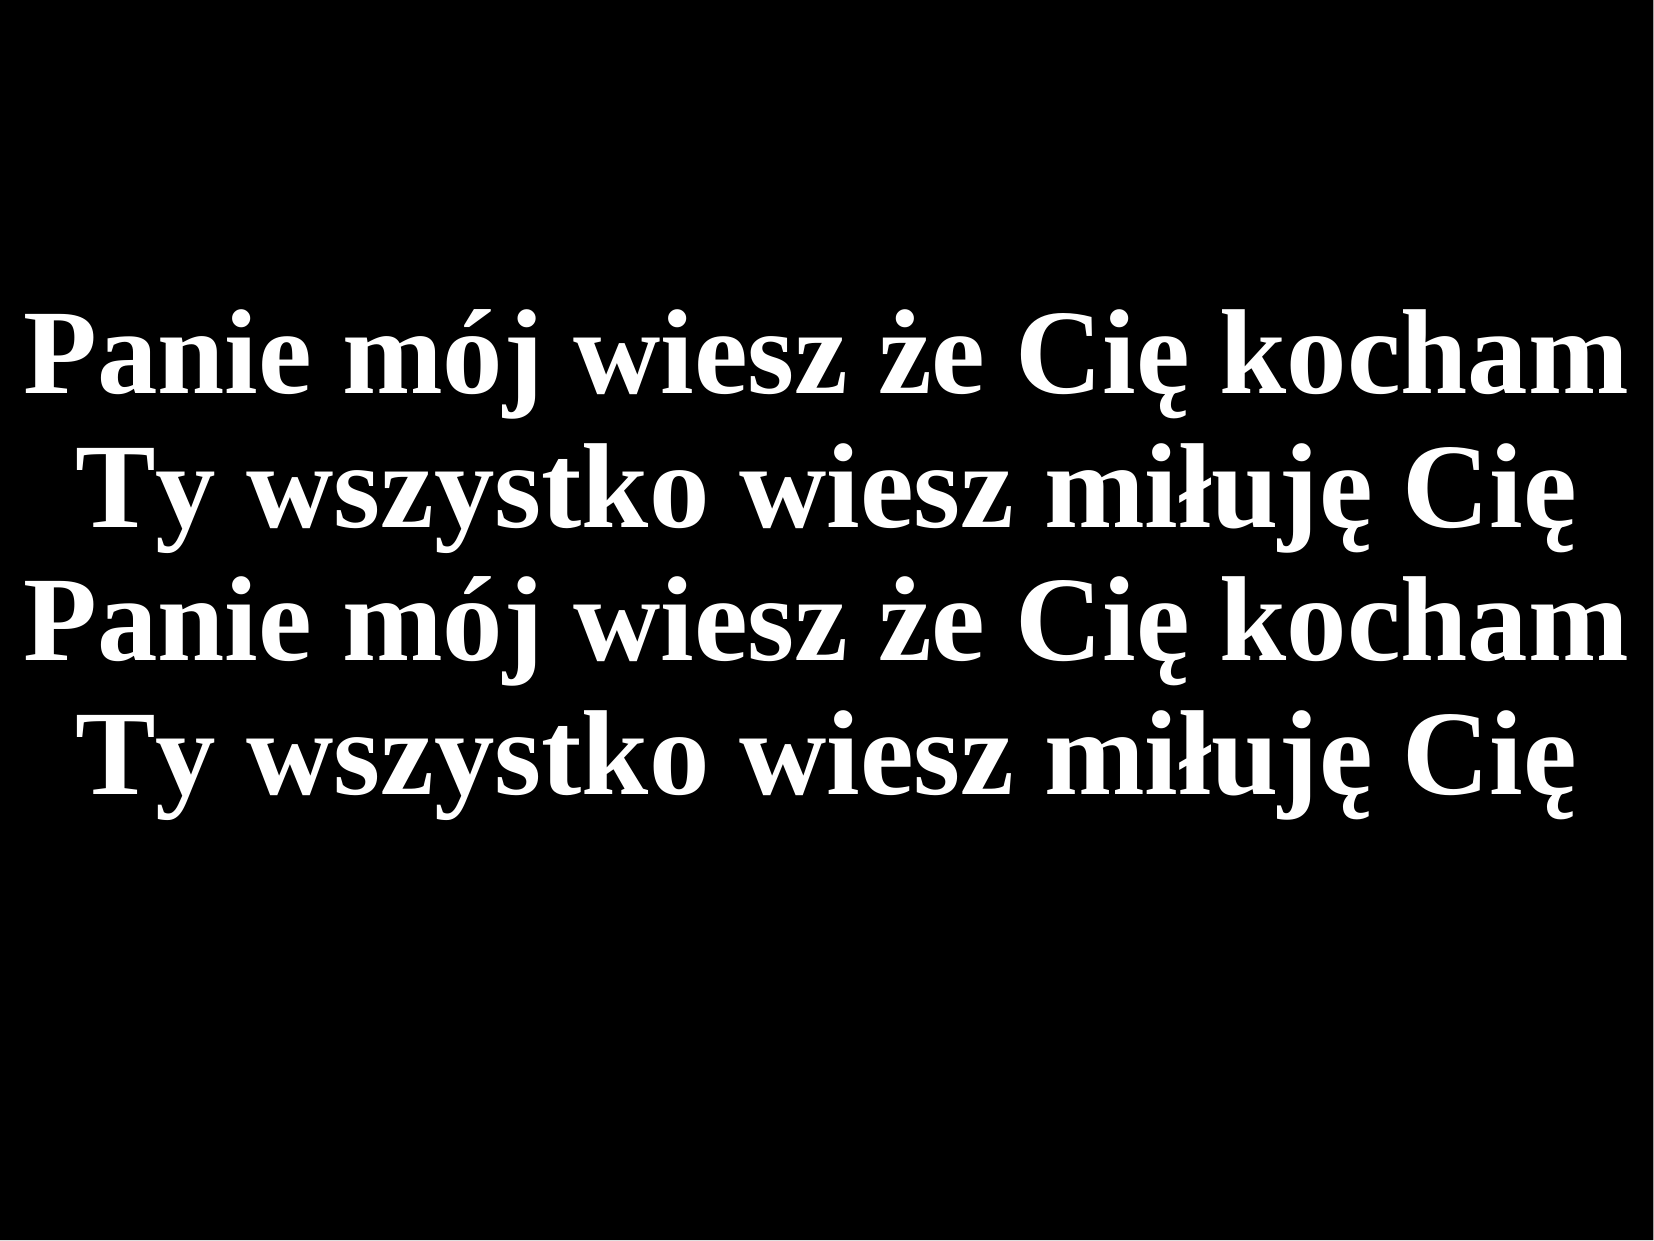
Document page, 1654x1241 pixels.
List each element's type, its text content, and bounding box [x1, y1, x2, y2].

title Panie mój wiesz że Cię kocham Ty wszystko wiesz miłuję Cię Panie mój wiesz że Cię kocham Ty wszystko wiesz miłuję Cię [0, 0, 1654, 1241]
